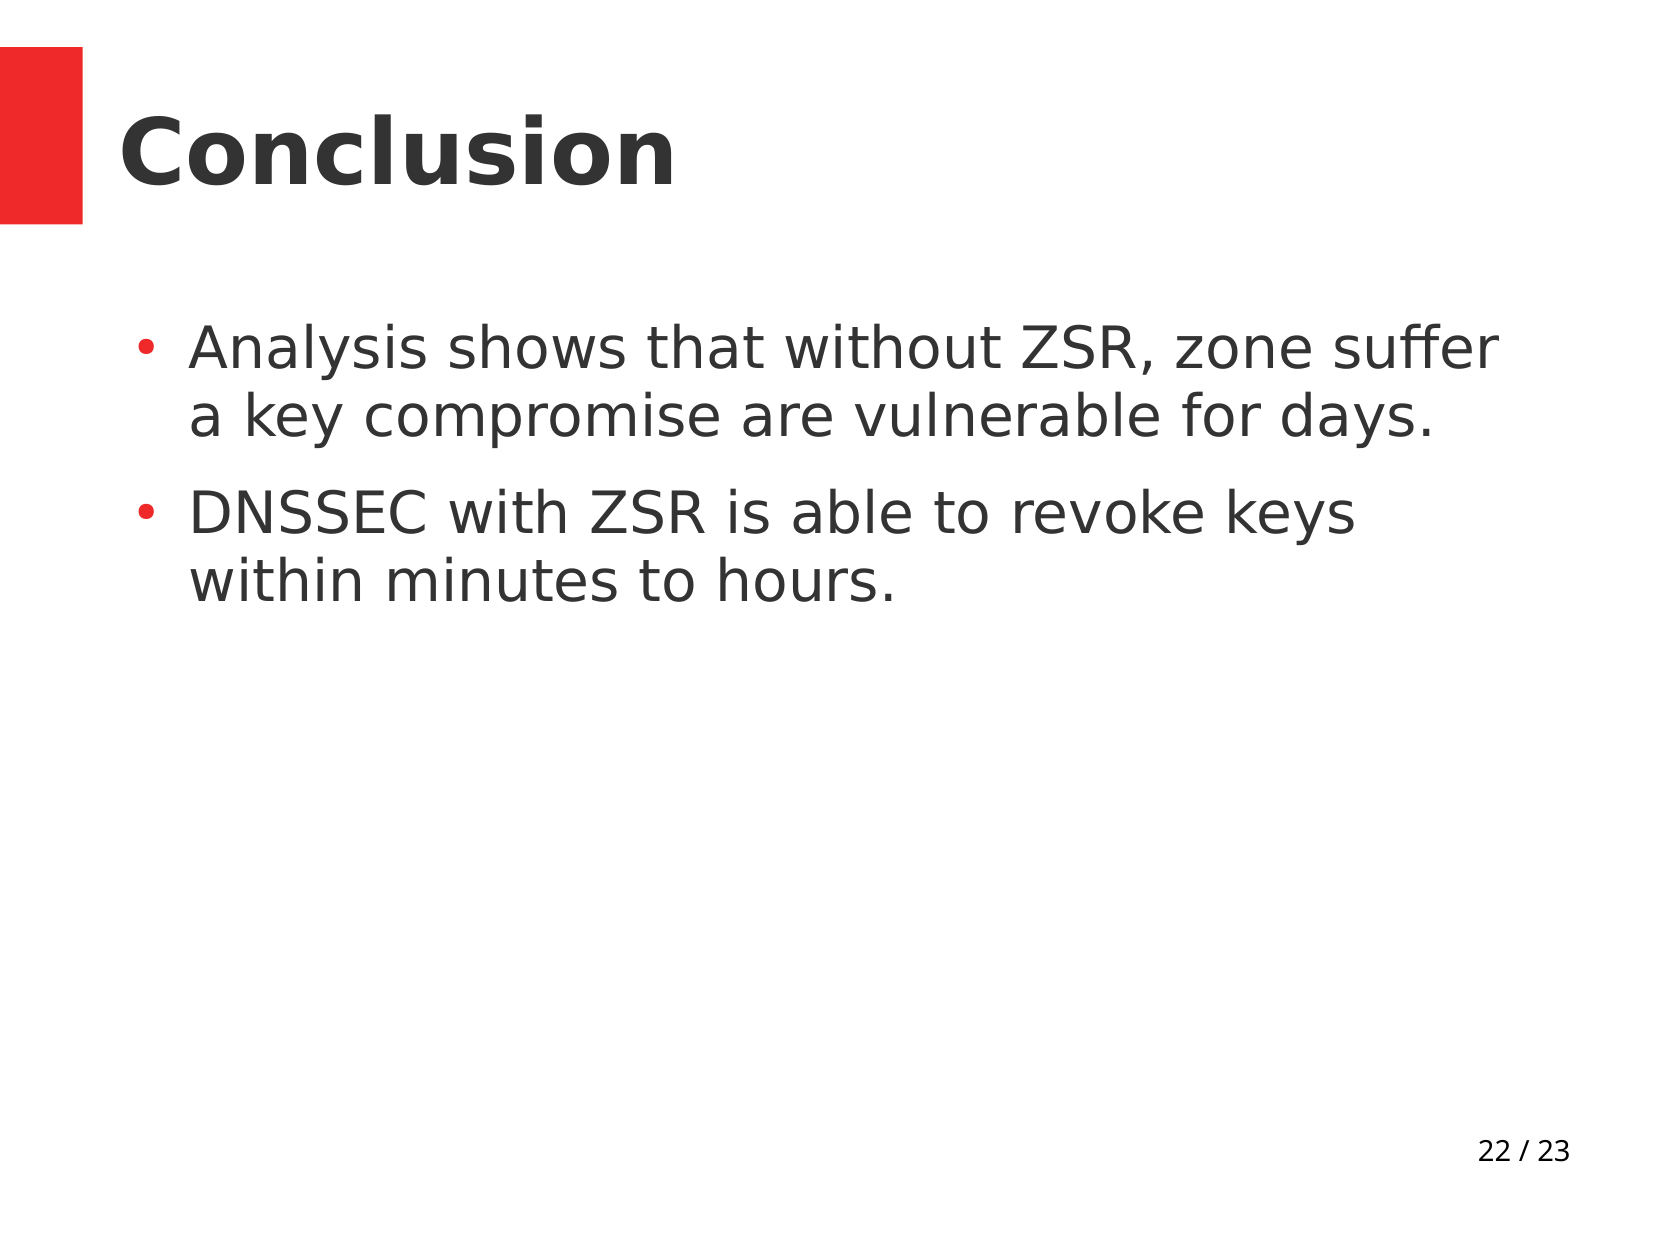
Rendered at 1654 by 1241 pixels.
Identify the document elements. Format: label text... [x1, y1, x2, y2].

list Analysis shows that without ZSR, zone suffer a key compromise are vulnerable for days. DNSSEC with ZSR is able to revoke keys within minutes to hours. [118, 315, 1536, 1081]
title Conclusion [118, 49, 1571, 257]
